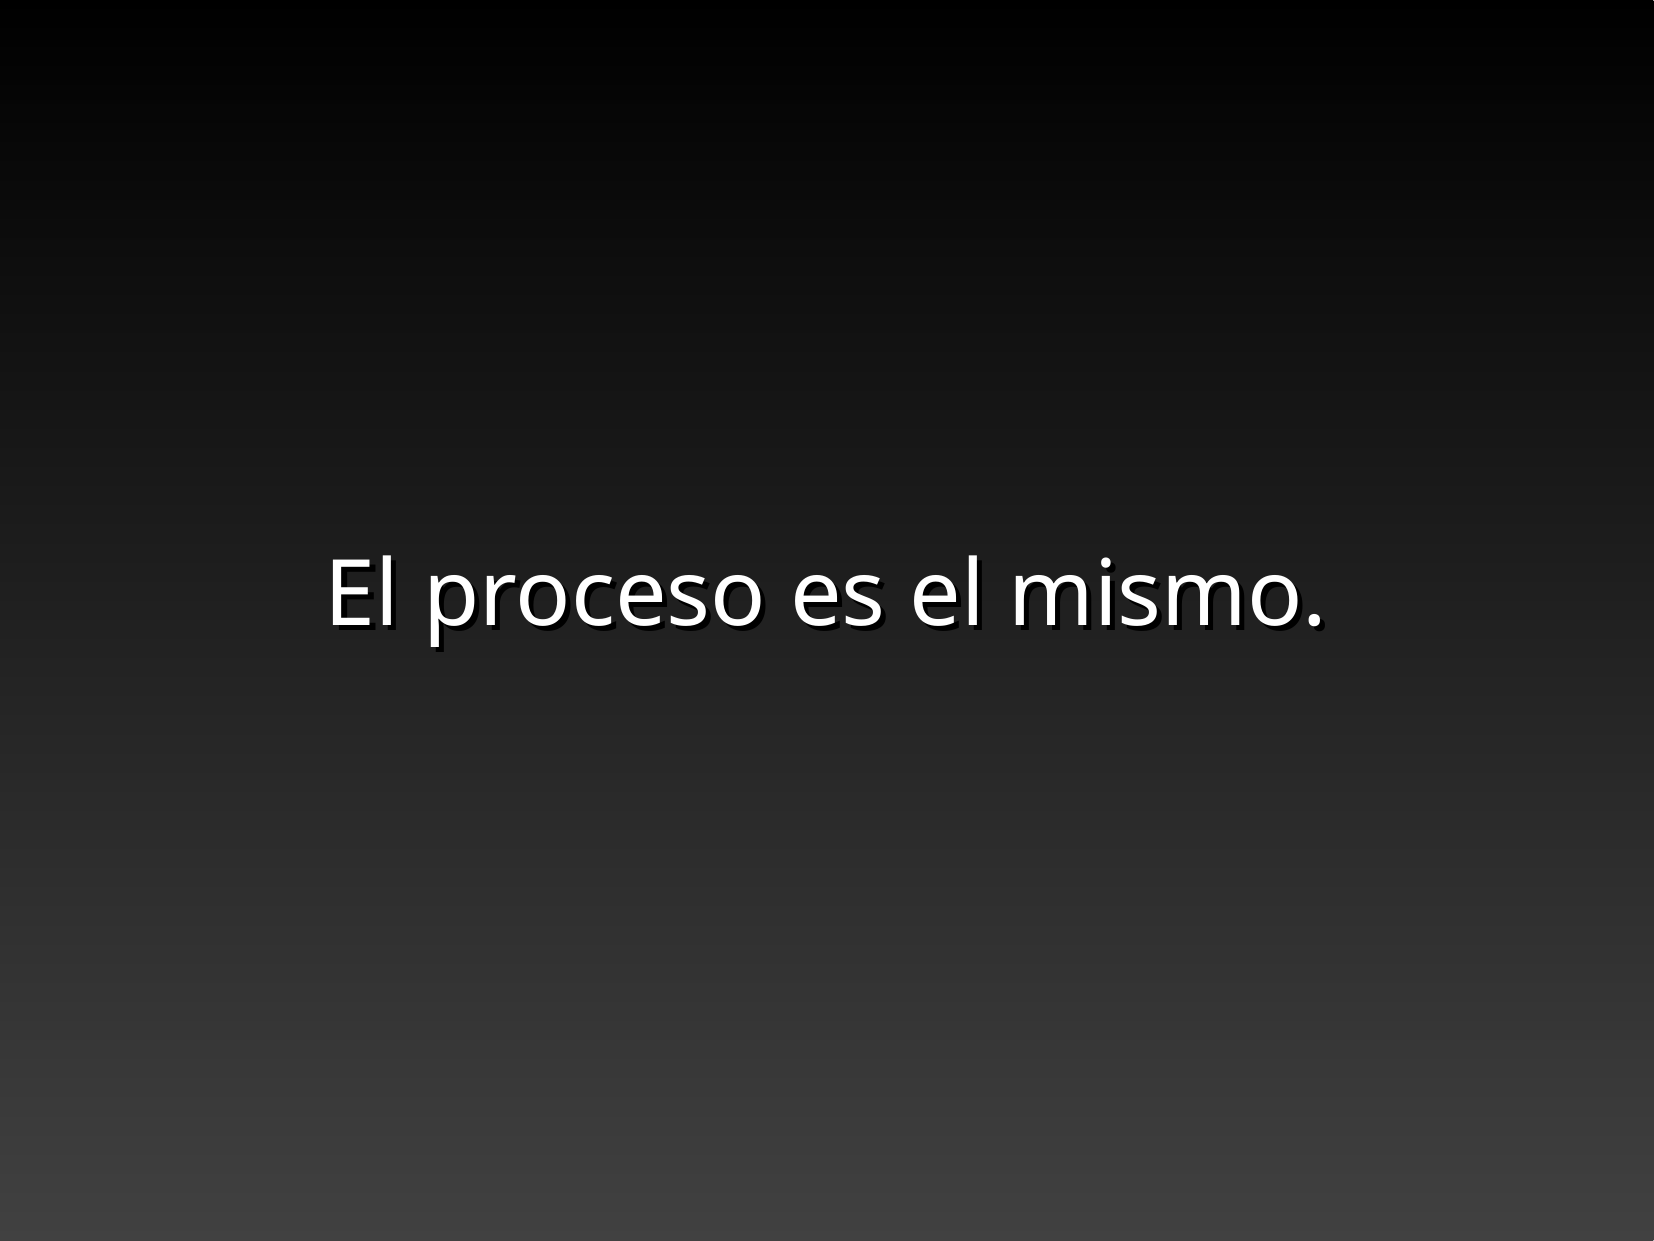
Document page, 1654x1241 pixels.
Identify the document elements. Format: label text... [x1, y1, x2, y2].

title El proceso es el mismo. [82, 493, 1571, 687]
